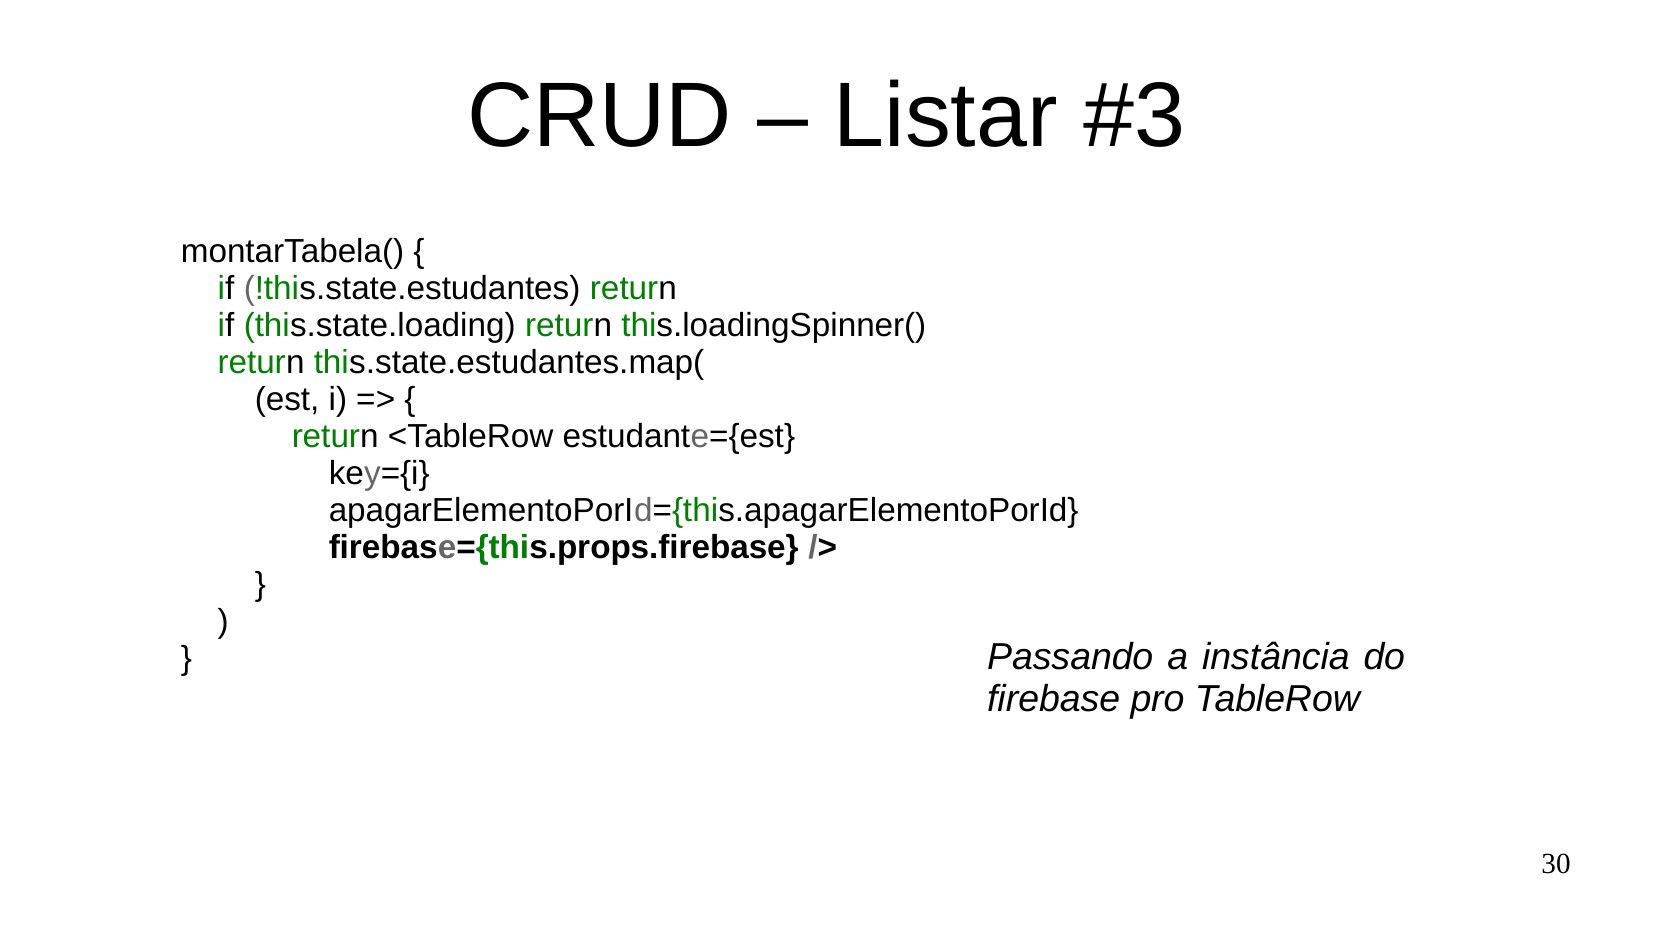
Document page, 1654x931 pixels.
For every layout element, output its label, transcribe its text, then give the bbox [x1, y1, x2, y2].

text_box Passando a instância do firebase pro TableRow [972, 627, 1536, 769]
title CRUD – Listar #3 [82, 37, 1571, 193]
text_box montarTabela() { if (!this.state.estudantes) return if (this.state.loading) return this.loadingSpinner() return this.state.estudantes.map( (est, i) => { return <TableRow estudante={est} key={i} apagarElementoPorId={this.apagarElementoPorId} firebase={this.props.firebase} /> } ) } [129, 187, 1339, 764]
